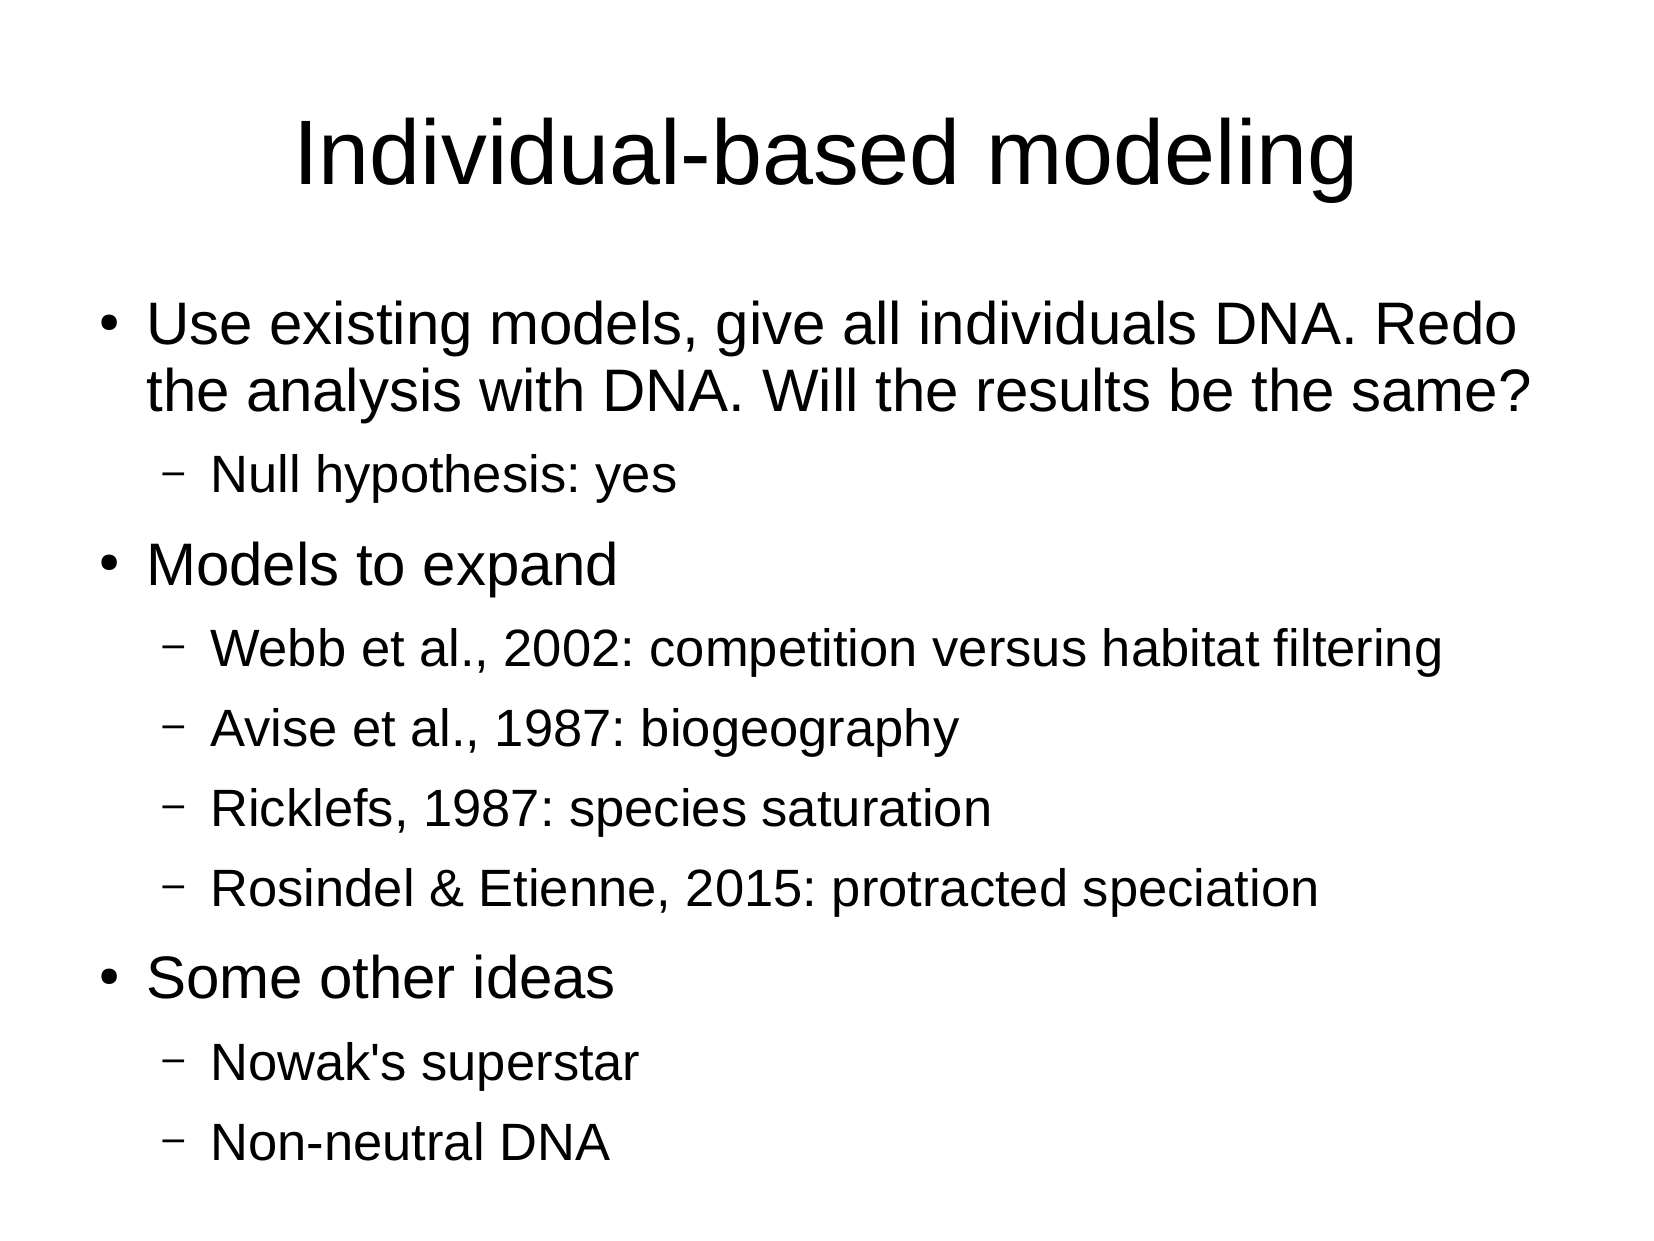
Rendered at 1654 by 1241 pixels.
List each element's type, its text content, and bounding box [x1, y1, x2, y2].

list Use existing models, give all individuals DNA. Redo the analysis with DNA. Will the results be the same? Null hypothesis: yes Models to expand Webb et al., 2002: competition versus habitat filtering Avise et al., 1987: biogeography Ricklefs, 1987: species saturation Rosindel & Etienne, 2015: protracted speciation Some other ideas Nowak's superstar Non-neutral DNA [82, 290, 1571, 1186]
title Individual-based modeling [82, 49, 1571, 257]
